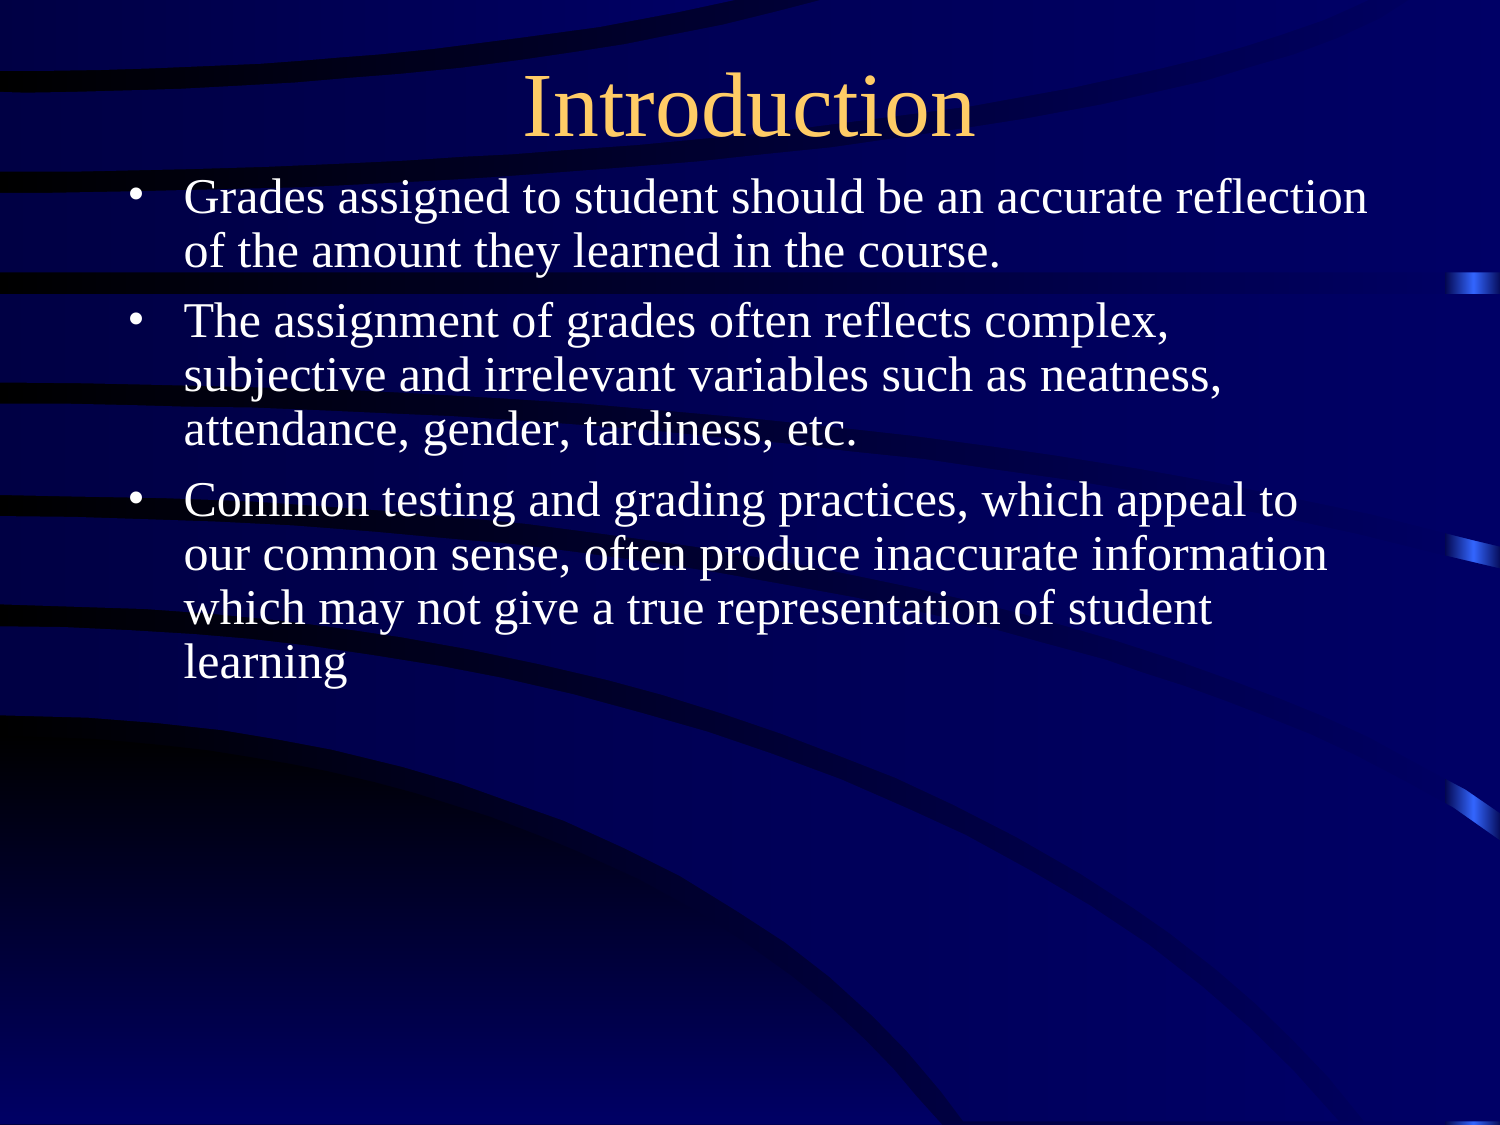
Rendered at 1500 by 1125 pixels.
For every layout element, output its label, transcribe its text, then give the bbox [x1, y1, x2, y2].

list Grades assigned to student should be an accurate reflection of the amount they learned in the course. The assignment of grades often reflects complex, subjective and irrelevant variables such as neatness, attendance, gender, tardiness, etc. Common testing and grading practices, which appeal to our common sense, often produce inaccurate information which may not give a true representation of student learning [112, 162, 1388, 1075]
title Introduction [112, 0, 1388, 162]
